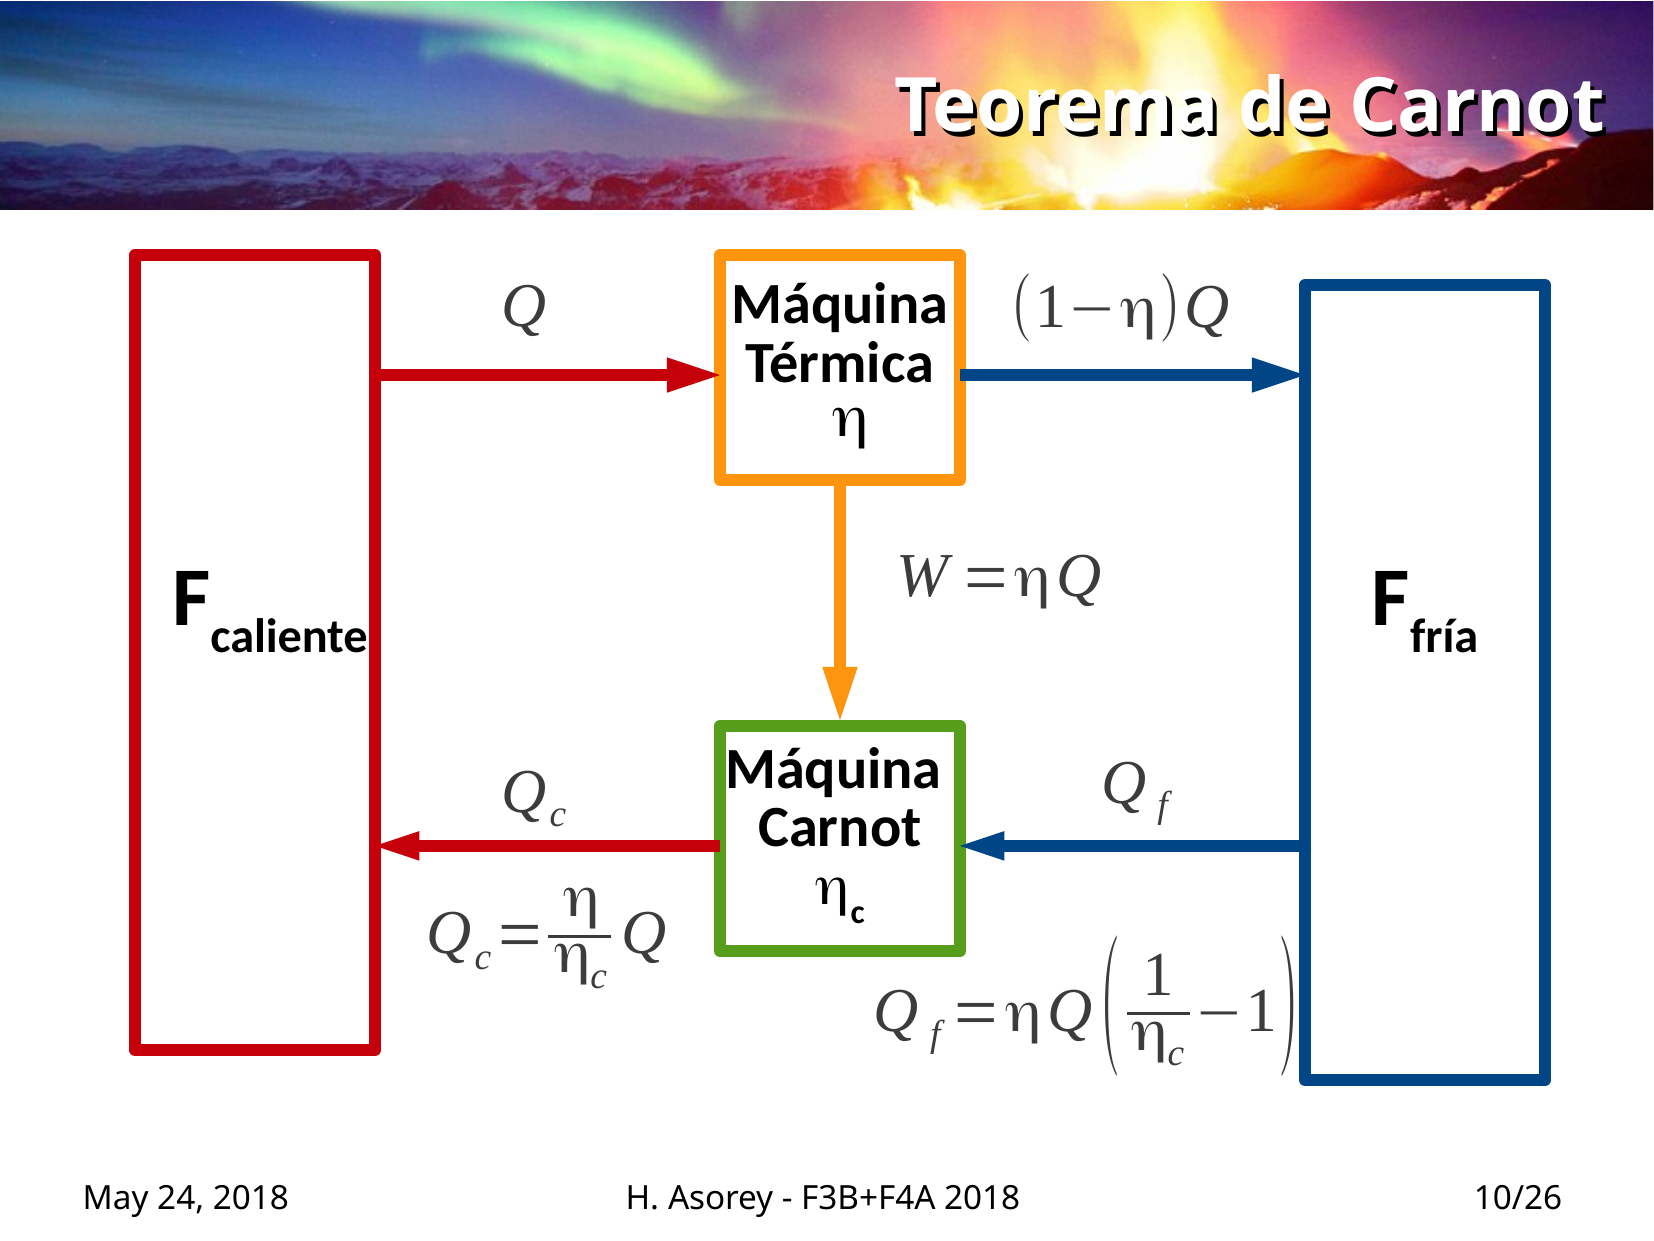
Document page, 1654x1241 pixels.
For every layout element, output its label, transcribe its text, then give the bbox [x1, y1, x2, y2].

text_box Máquina Carnot hc [720, 725, 961, 951]
chart [495, 270, 555, 339]
chart [495, 755, 574, 835]
chart [420, 885, 676, 996]
text_box Fcaliente [150, 555, 391, 691]
chart [1005, 270, 1239, 345]
text_box Máquina Térmica [720, 255, 961, 481]
title Teorema de Carnot [45, 15, 1606, 191]
chart [867, 932, 1306, 1081]
text_box Ffría [1305, 555, 1546, 691]
picture [0, 1, 1654, 210]
chart [825, 405, 878, 452]
chart [890, 540, 1111, 612]
chart [1095, 746, 1184, 826]
